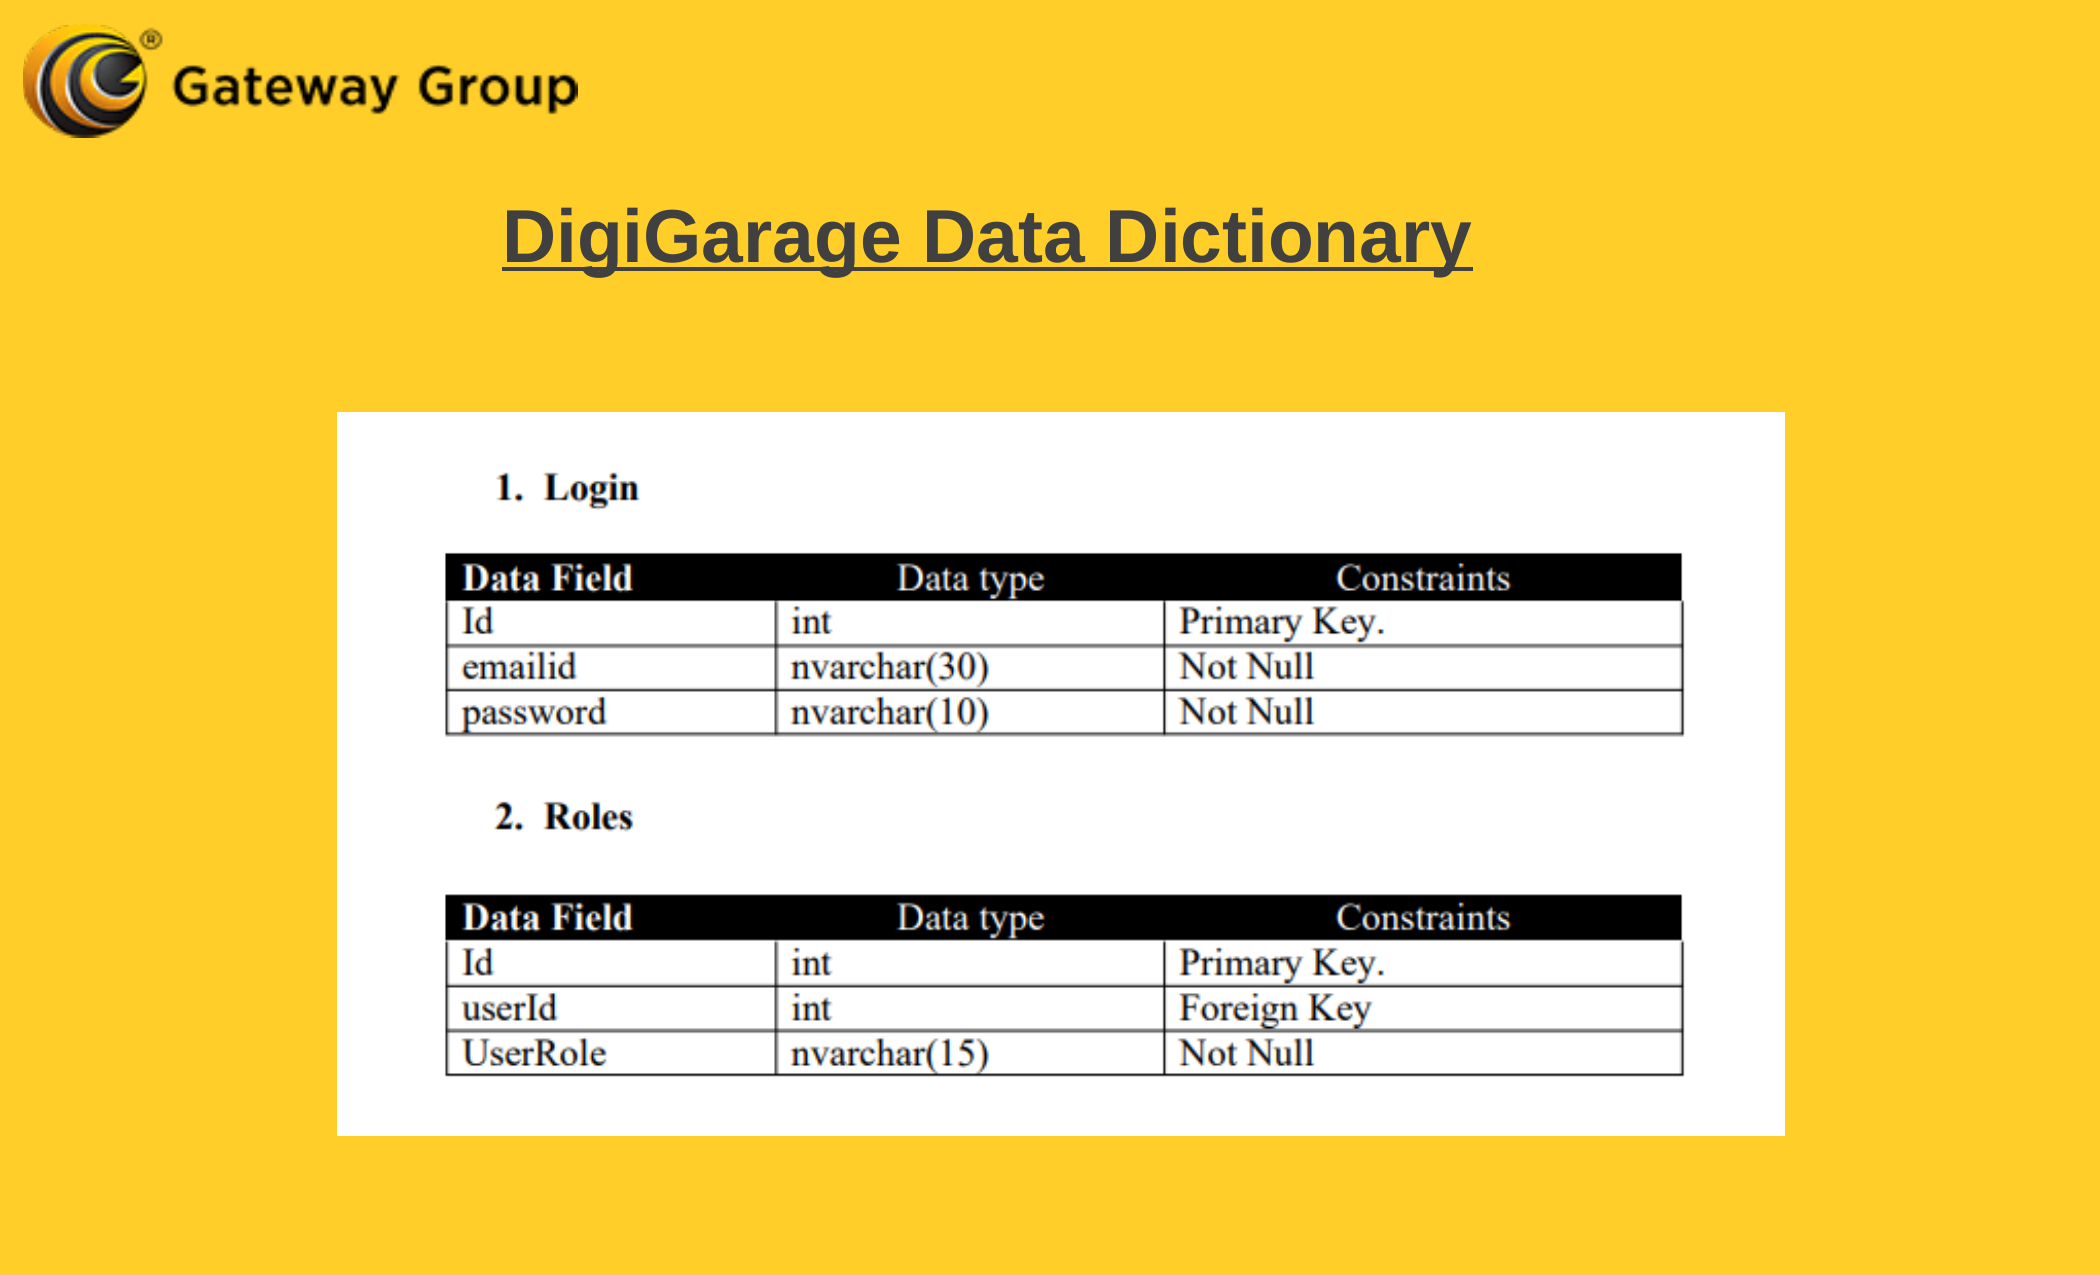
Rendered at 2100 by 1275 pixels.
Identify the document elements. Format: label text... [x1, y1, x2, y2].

text_box DigiGarage Data Dictionary [487, 187, 1538, 371]
picture [337, 412, 1785, 1136]
picture [23, 24, 578, 138]
